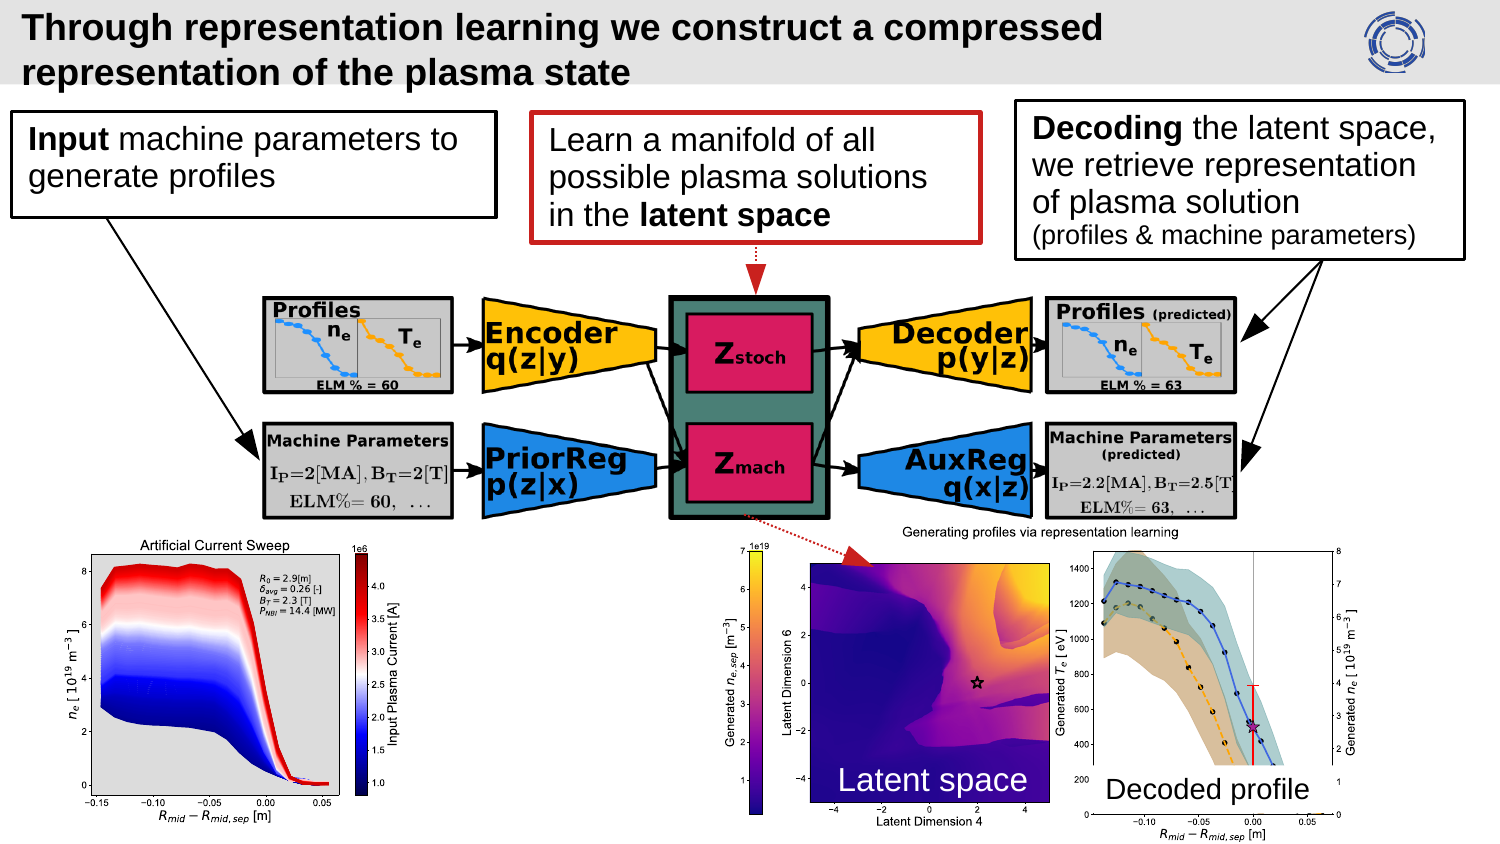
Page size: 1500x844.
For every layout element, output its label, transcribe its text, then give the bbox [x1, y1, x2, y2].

picture [248, 295, 1241, 520]
text_box Latent space [826, 744, 1040, 816]
picture [1364, 11, 1425, 73]
picture [62, 537, 402, 827]
text_box Decoding the latent space, we retrieve representation of plasma solution (profiles & machine parameters) [1015, 100, 1465, 260]
picture [721, 524, 1360, 844]
title Through representation learning we construct a compressed representation of the plasma state [6, 9, 1313, 87]
text_box Input machine parameters to generate profiles [11, 111, 497, 218]
text_box Decoded profile [1090, 765, 1335, 814]
text_box Learn a manifold of all possible plasma solutions in the latent space [531, 112, 981, 243]
